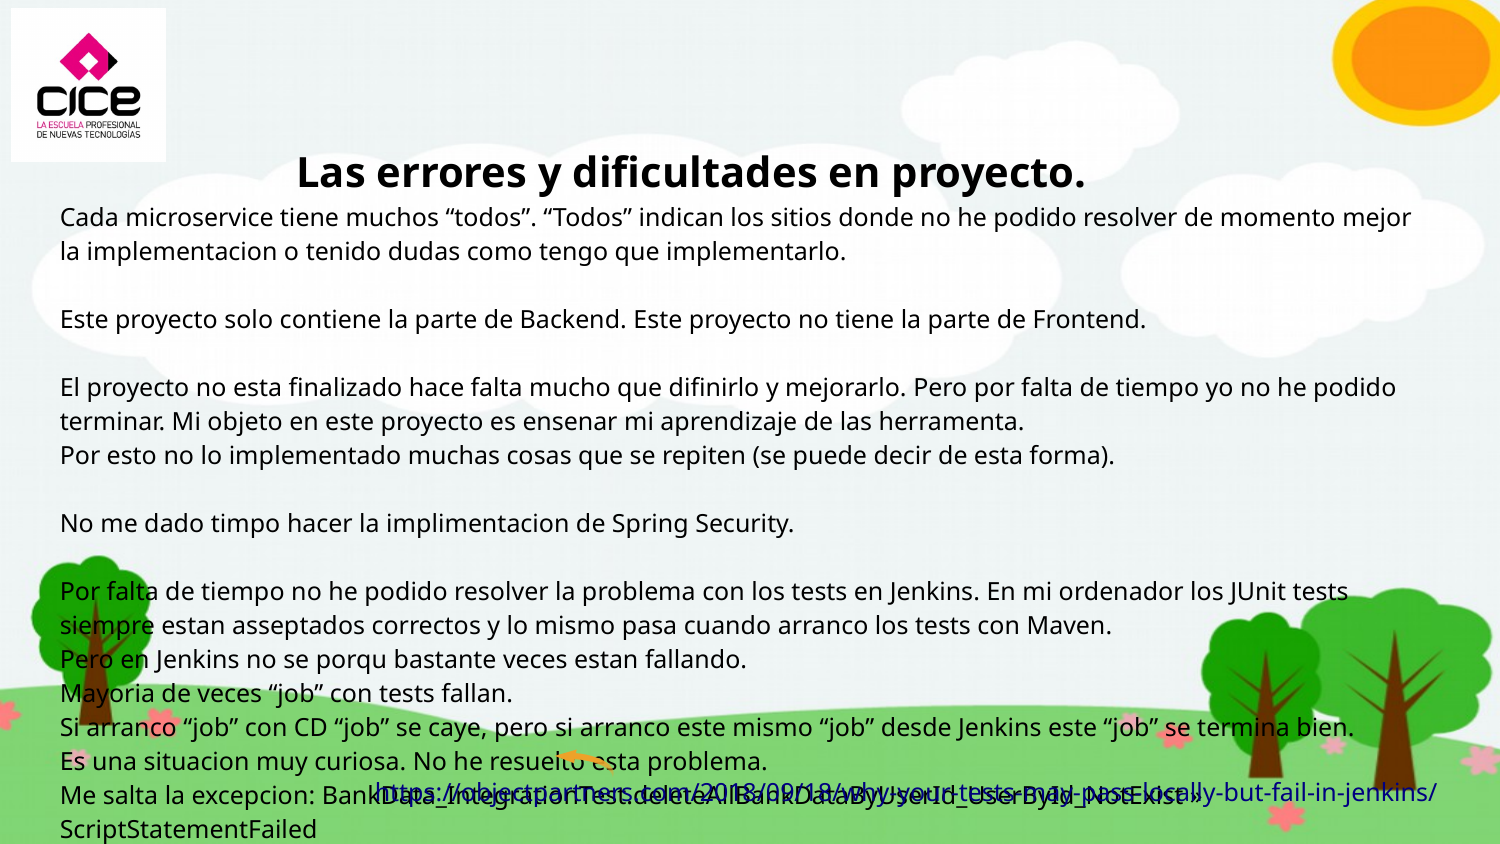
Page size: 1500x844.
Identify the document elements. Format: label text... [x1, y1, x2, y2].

picture [0, 0, 1500, 844]
picture [106, 826, 114, 836]
text_box Las errores y dificultades en proyecto. Cada microservice tiene muchos “todos”. “Todos” indican los sitios donde no he podido resolver de momento mejor la implementacion o tenido dudas como tengo que implementarlo. Este proyecto solo contiene la parte de Backend. Este proyecto no tiene la parte de Frontend. El proyecto no esta finalizado hace falta mucho que difinirlo y mejorarlo. Pero por falta de tiempo yo no he podido terminar. Mi objeto en este proyecto es ensenar mi aprendizaje de las herramenta. Por esto no lo implementado muchas cosas que se repiten (se puede decir de esta forma). No me dado timpo hacer la implimentacion de Spring Security. Por falta de tiempo no he podido resolver la problema con los tests en Jenkins. En mi ordenador los JUnit tests siempre estan asseptados correctos y lo mismo pasa cuando arranco los tests con Maven. Pero en Jenkins no se porqu bastante veces estan fallando. Mayoria de veces “job” con tests fallan. Si arranco “job” con CD “job” se caye, pero si arranco este mismo “job” desde Jenkins este “job” se termina bien. Es una situacion muy curiosa. No he resuelto esta problema. Me salta la excepcion: BankData_IntegrationTest.deleteAllBankDataByUserId_UserById_NotExist » ScriptStatementFailed Y lo que mas me somprende es que cada ves es destinta cantidar del numero de los errores y incluso destintos tipos de errore. Un enlace interesante sobre esta situacion [45, 135, 1456, 774]
text_box https://objectpartners.com/2018/09/18/why-your-tests-may-pass-locally-but-fail-in-jenkins/ [360, 767, 1456, 811]
